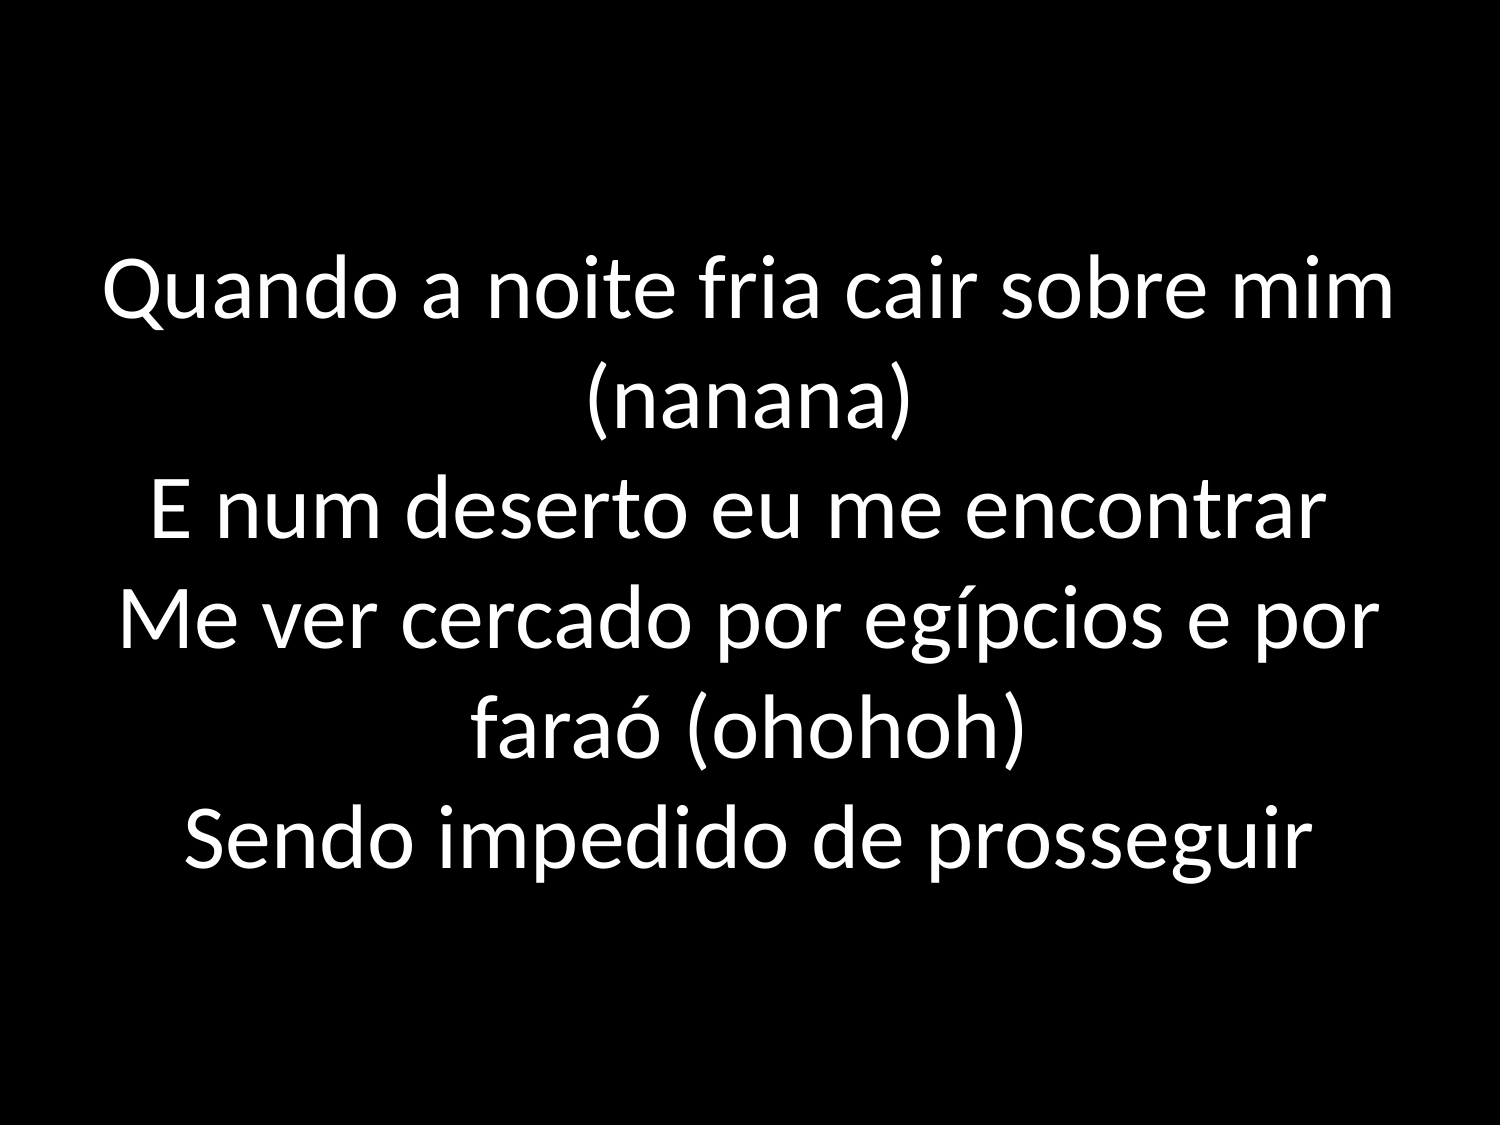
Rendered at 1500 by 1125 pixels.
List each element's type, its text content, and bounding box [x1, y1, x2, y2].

title Quando a noite fria cair sobre mim (nanana) E num deserto eu me encontrar Me ver cercado por egípcios e por faraó (ohohoh) Sendo impedido de prosseguir [46, 35, 1454, 1079]
